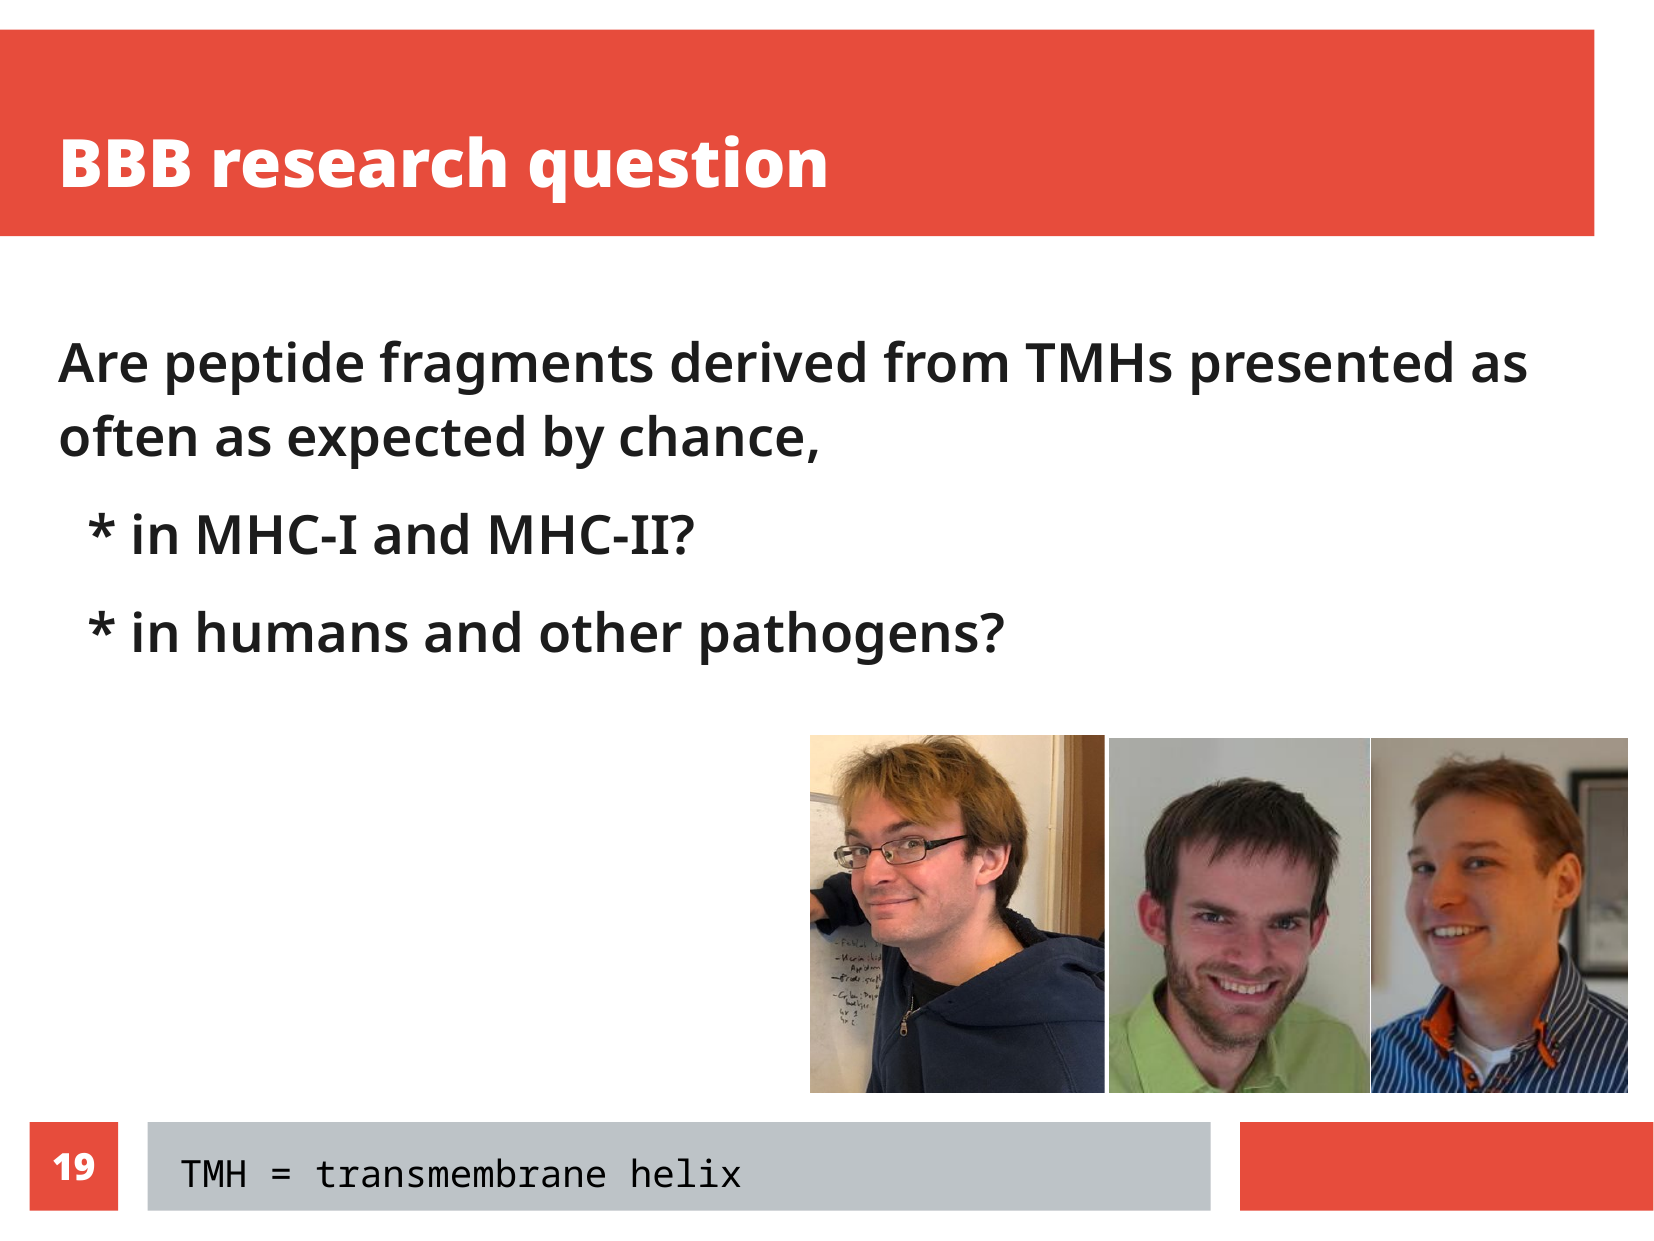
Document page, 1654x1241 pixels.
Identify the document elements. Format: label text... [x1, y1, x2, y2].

title BBB research question [59, 59, 1595, 207]
picture [1371, 738, 1628, 1093]
picture [1109, 738, 1370, 1093]
list Are peptide fragments derived from TMHs presented as often as expected by chance, * in MHC-I and MHC-II? * in humans and other pathogens? [59, 324, 1565, 1093]
text_box TMH = transmembrane helix [165, 1140, 738, 1199]
picture [810, 735, 1105, 1093]
